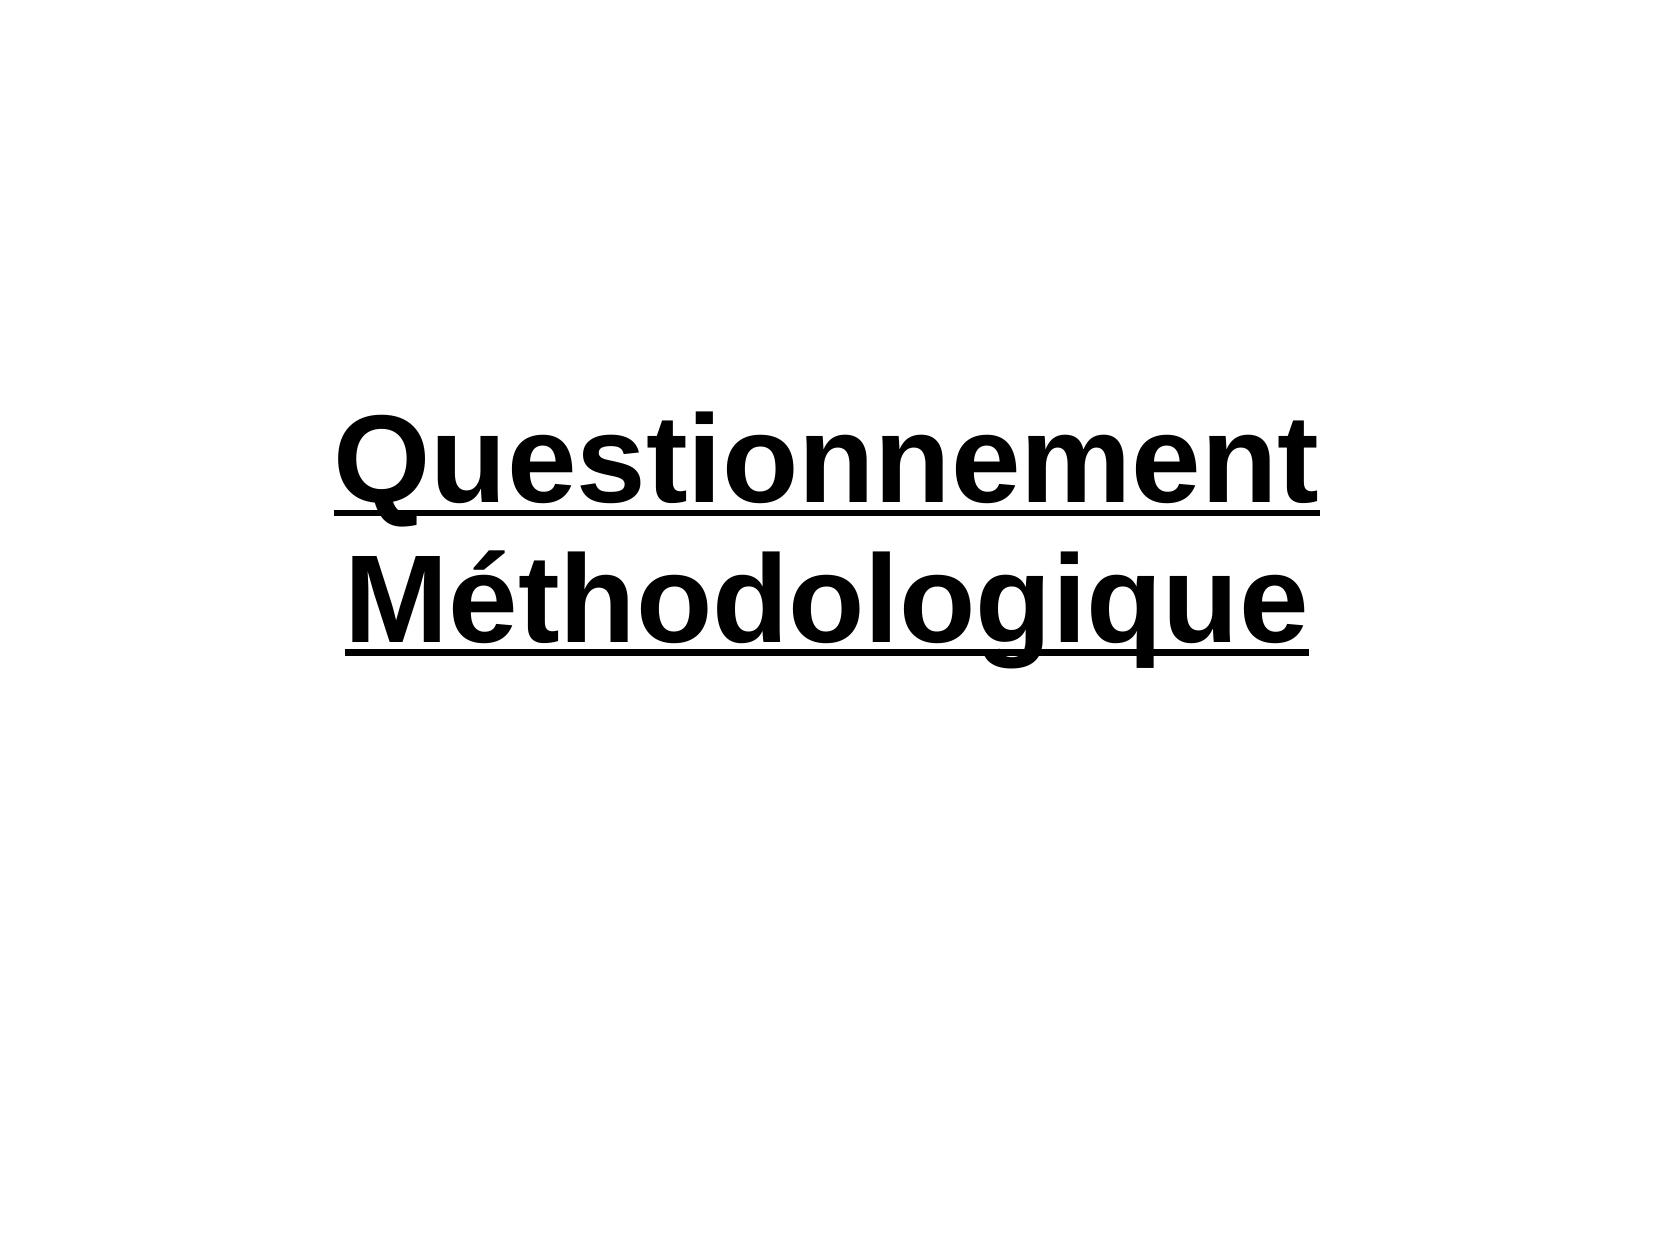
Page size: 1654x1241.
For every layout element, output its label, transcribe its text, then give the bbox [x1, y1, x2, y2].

subtitle Questionnement Méthodologique [82, 49, 1571, 1010]
